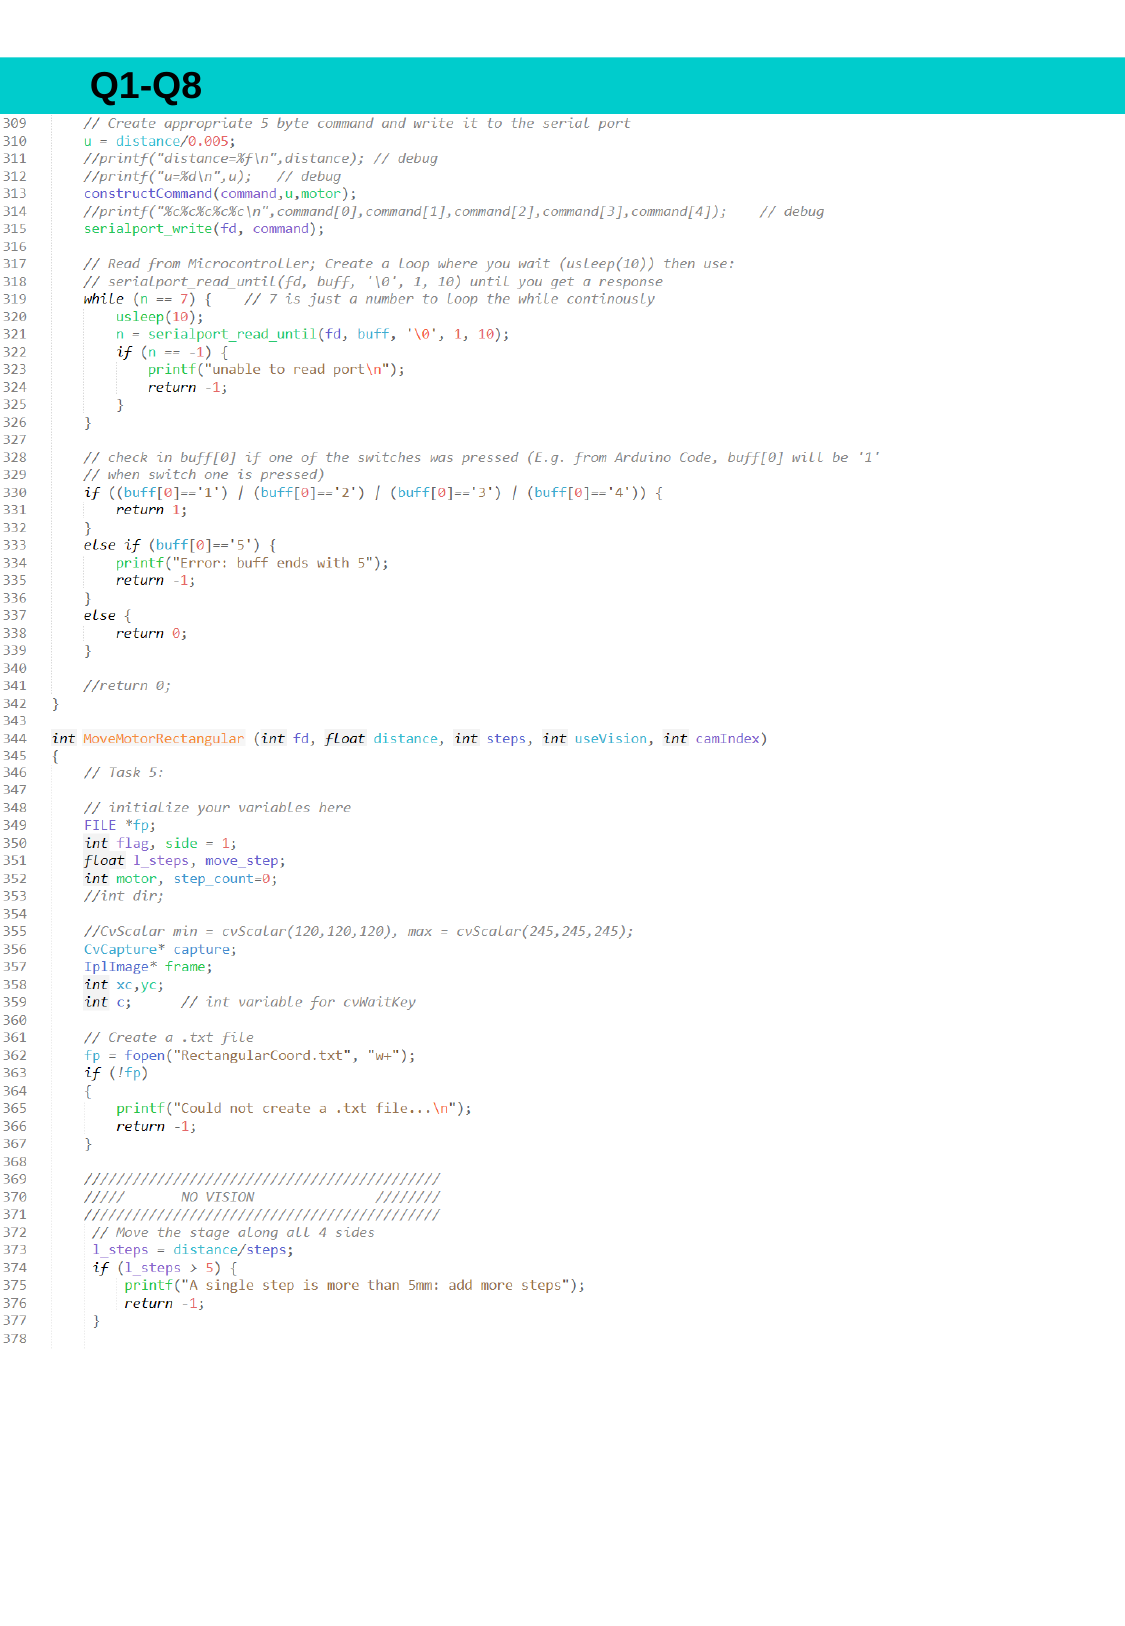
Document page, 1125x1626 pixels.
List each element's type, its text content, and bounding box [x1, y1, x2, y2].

text_box Q1-Q8 [0, 57, 1125, 114]
picture [0, 114, 1125, 1349]
